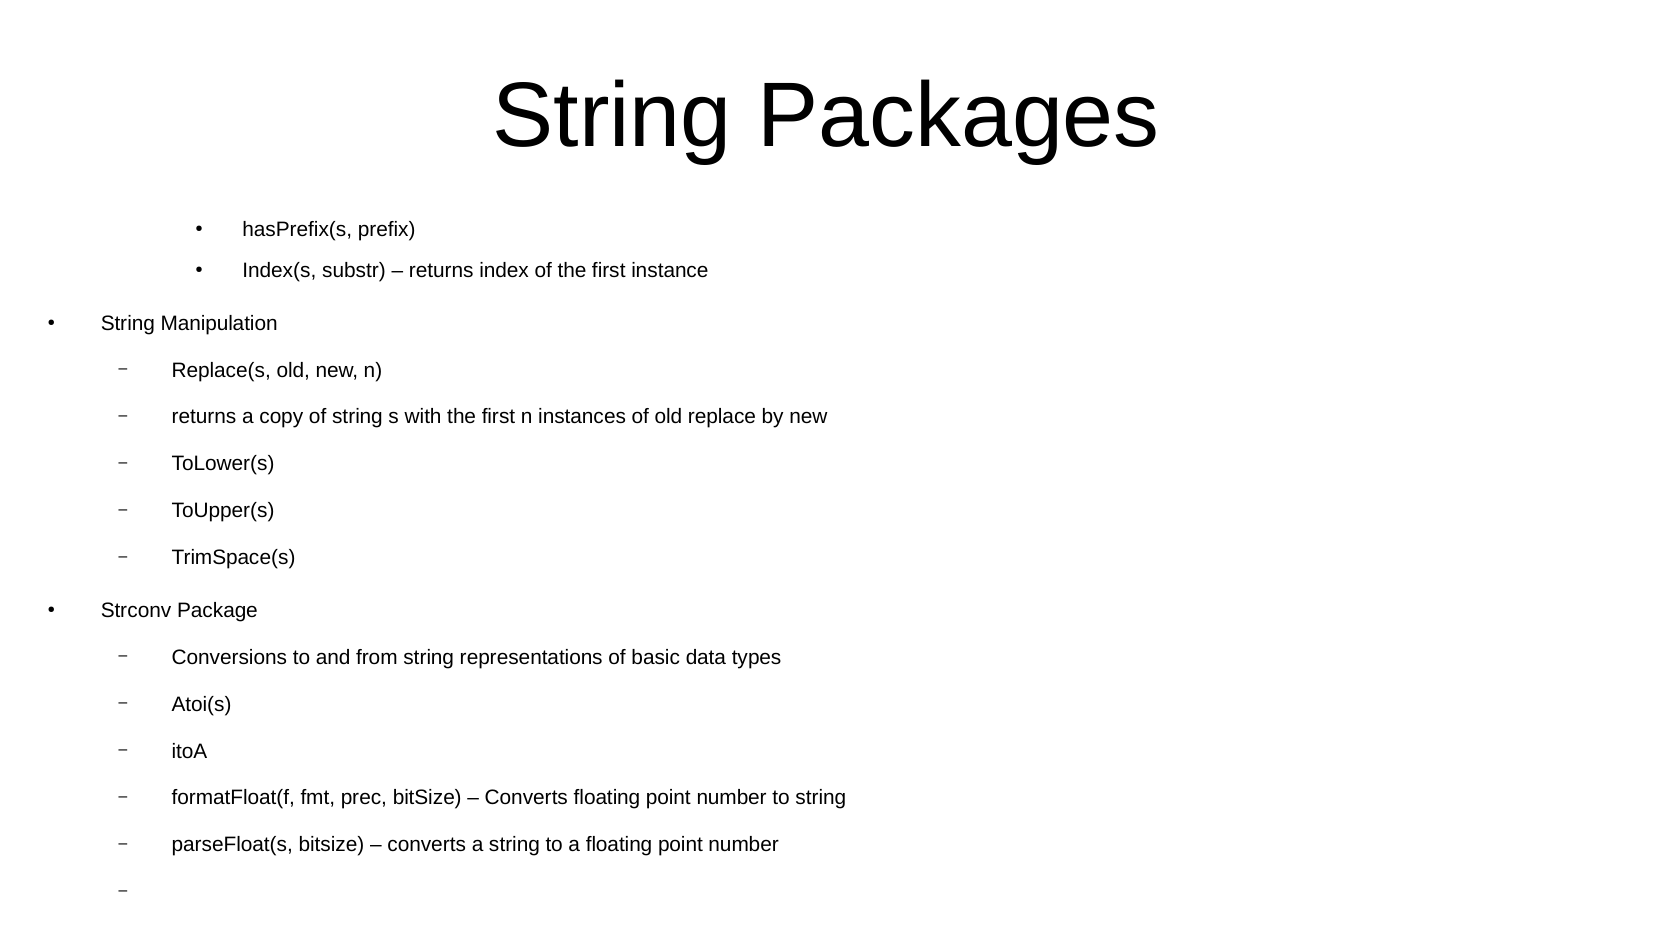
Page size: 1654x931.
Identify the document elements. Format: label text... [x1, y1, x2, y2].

list hasPrefix(s, prefix) Index(s, substr) – returns index of the first instance String Manipulation Replace(s, old, new, n) returns a copy of string s with the first n instances of old replace by new ToLower(s) ToUpper(s) TrimSpace(s) Strconv Package Conversions to and from string representations of basic data types Atoi(s) itoA formatFloat(f, fmt, prec, bitSize) – Converts floating point number to string parseFloat(s, bitsize) – converts a string to a floating point number [30, 217, 1571, 916]
title String Packages [82, 37, 1571, 193]
